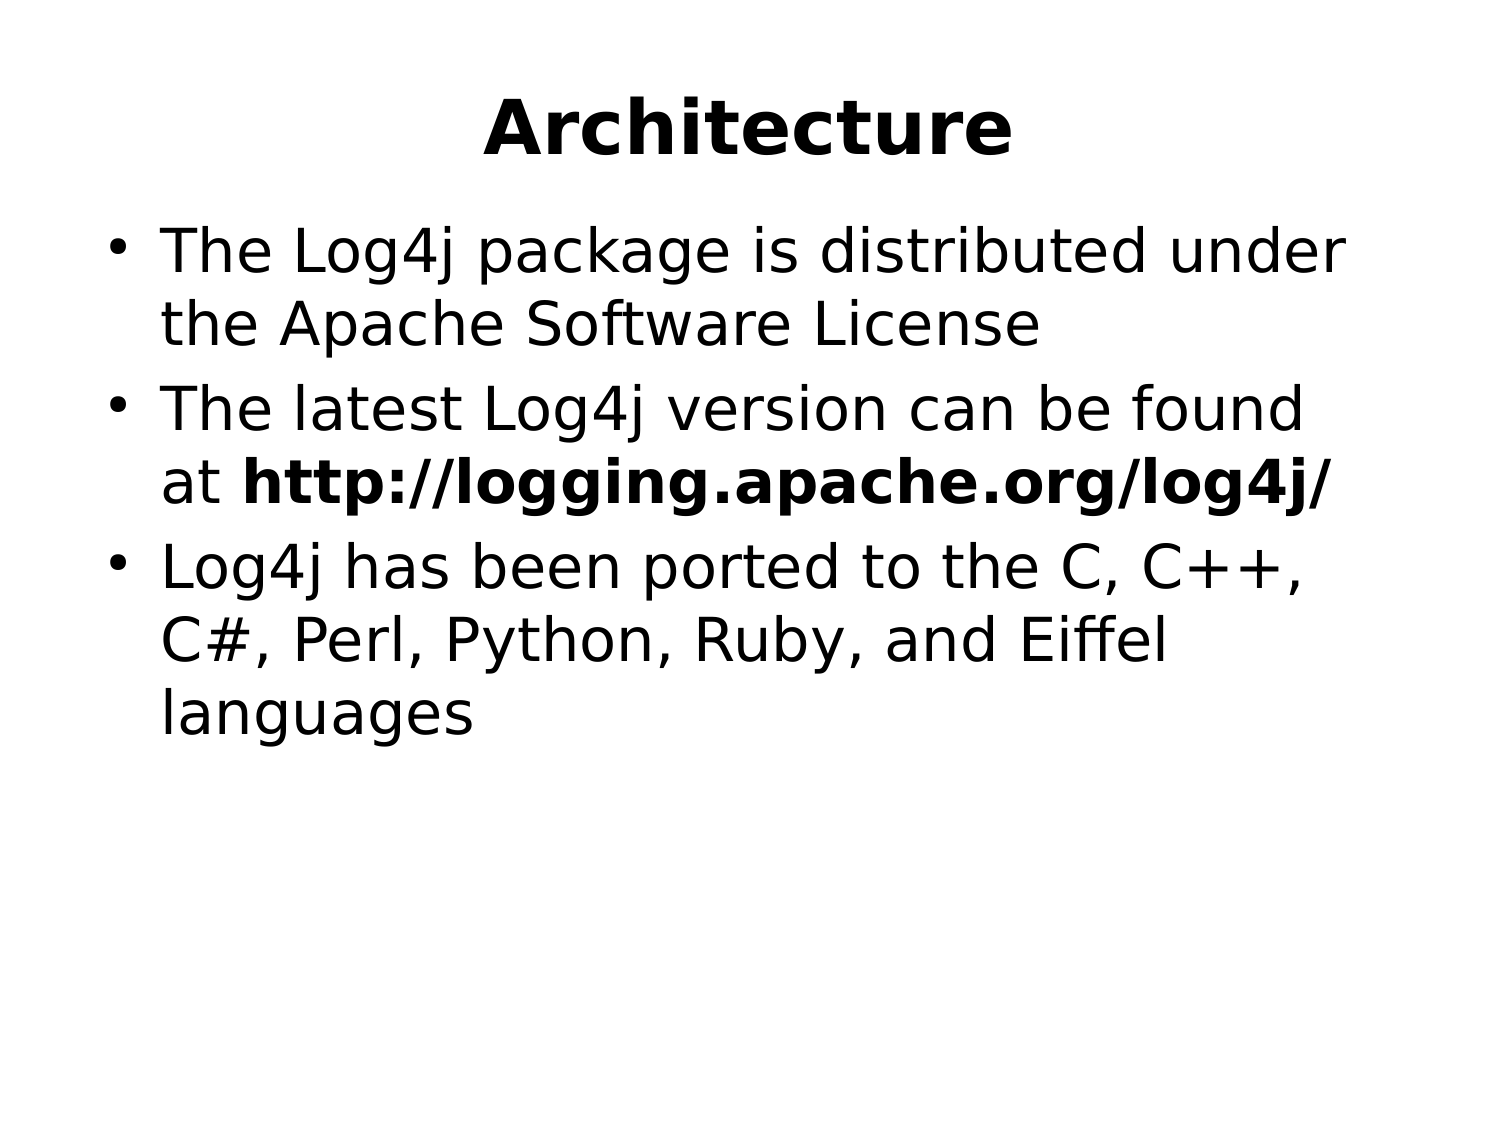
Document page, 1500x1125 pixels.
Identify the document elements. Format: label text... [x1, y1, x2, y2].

list The Log4j package is distributed under the Apache Software License The latest Log4j version can be found at http://logging.apache.org/log4j/ Log4j has been ported to the C, C++, C#, Perl, Python, Ruby, and Eiffel languages [75, 204, 1395, 1075]
title Architecture [75, 44, 1425, 177]
